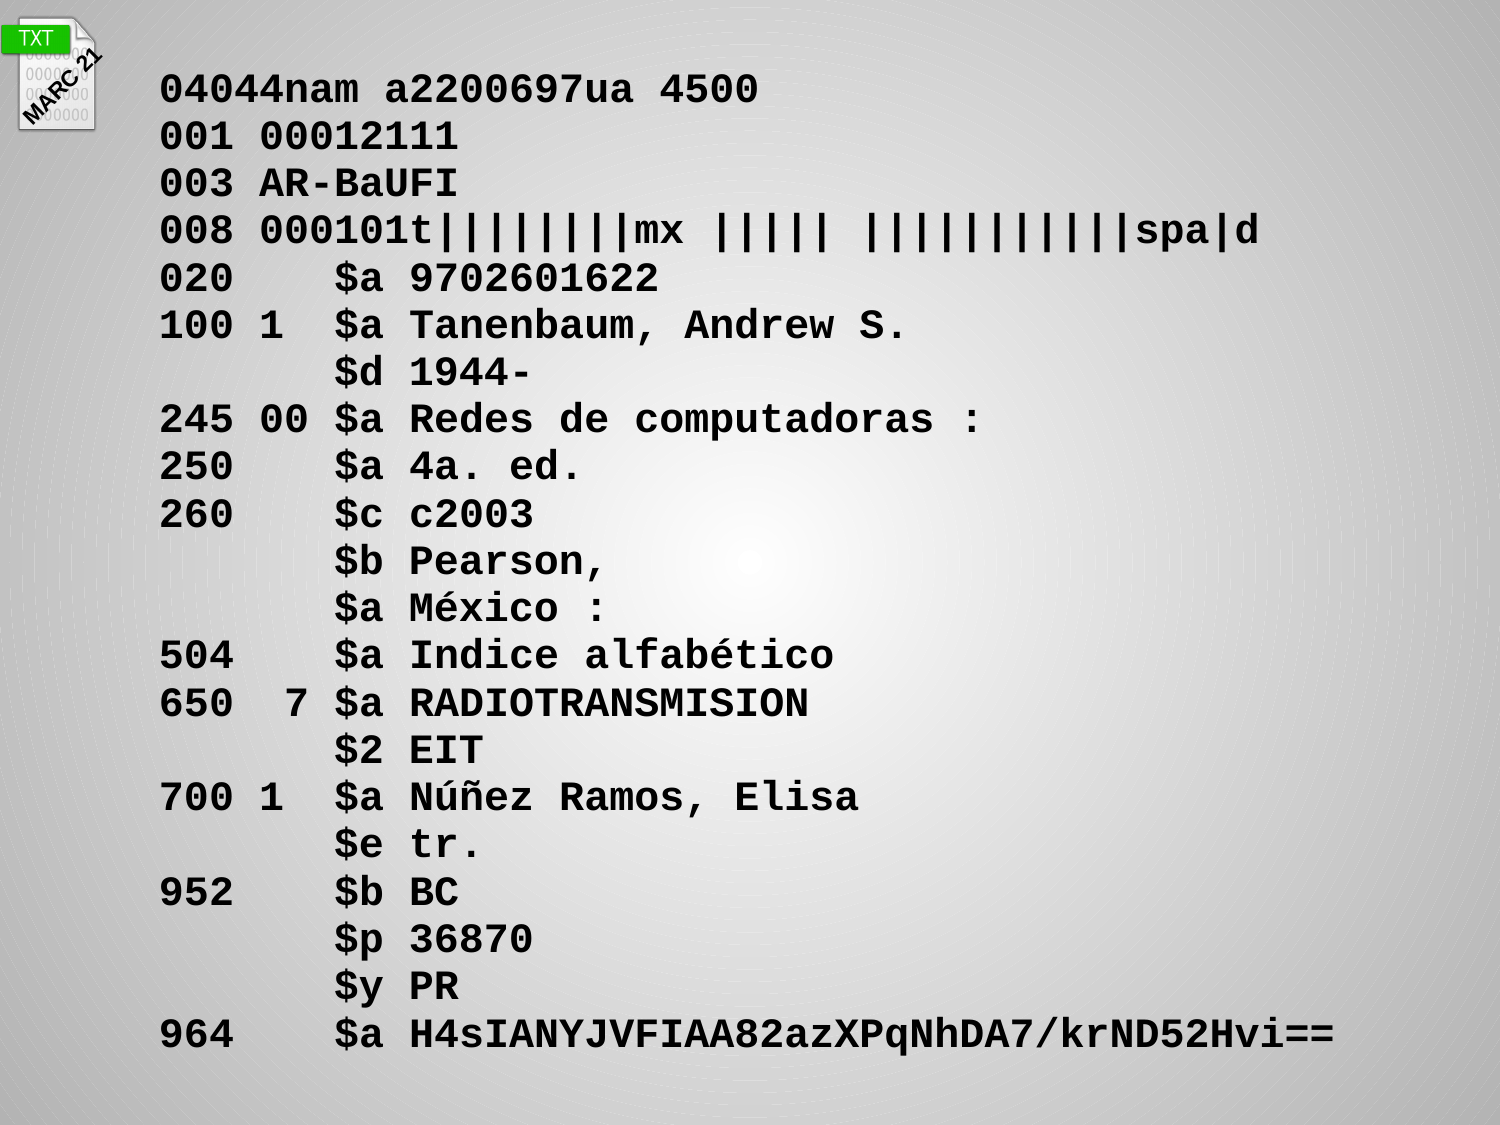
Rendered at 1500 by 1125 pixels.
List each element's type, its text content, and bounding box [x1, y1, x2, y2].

text_box 04044nam a2200697ua 4500 001 00012111 003 AR-BaUFI 008 000101t||||||||mx ||||| |||||||||||spa|d 020 $a 9702601622 100 1 $a Tanenbaum, Andrew S. $d 1944- 245 00 $a Redes de computadoras : 250 $a 4a. ed. 260 $c c2003 $b Pearson, $a México : 504 $a Indice alfabético 650 7 $a RADIOTRANSMISION $2 EIT 700 1 $a Núñez Ramos, Elisa $e tr. 952 $b BC $p 36870 $y PR 964 $a H4sIANYJVFIAA82azXPqNhDA7/krND52Hvi== [144, 60, 1356, 1067]
text_box MARC 21 [2, 25, 123, 146]
picture [44, 77, 101, 134]
picture [0, 14, 101, 134]
